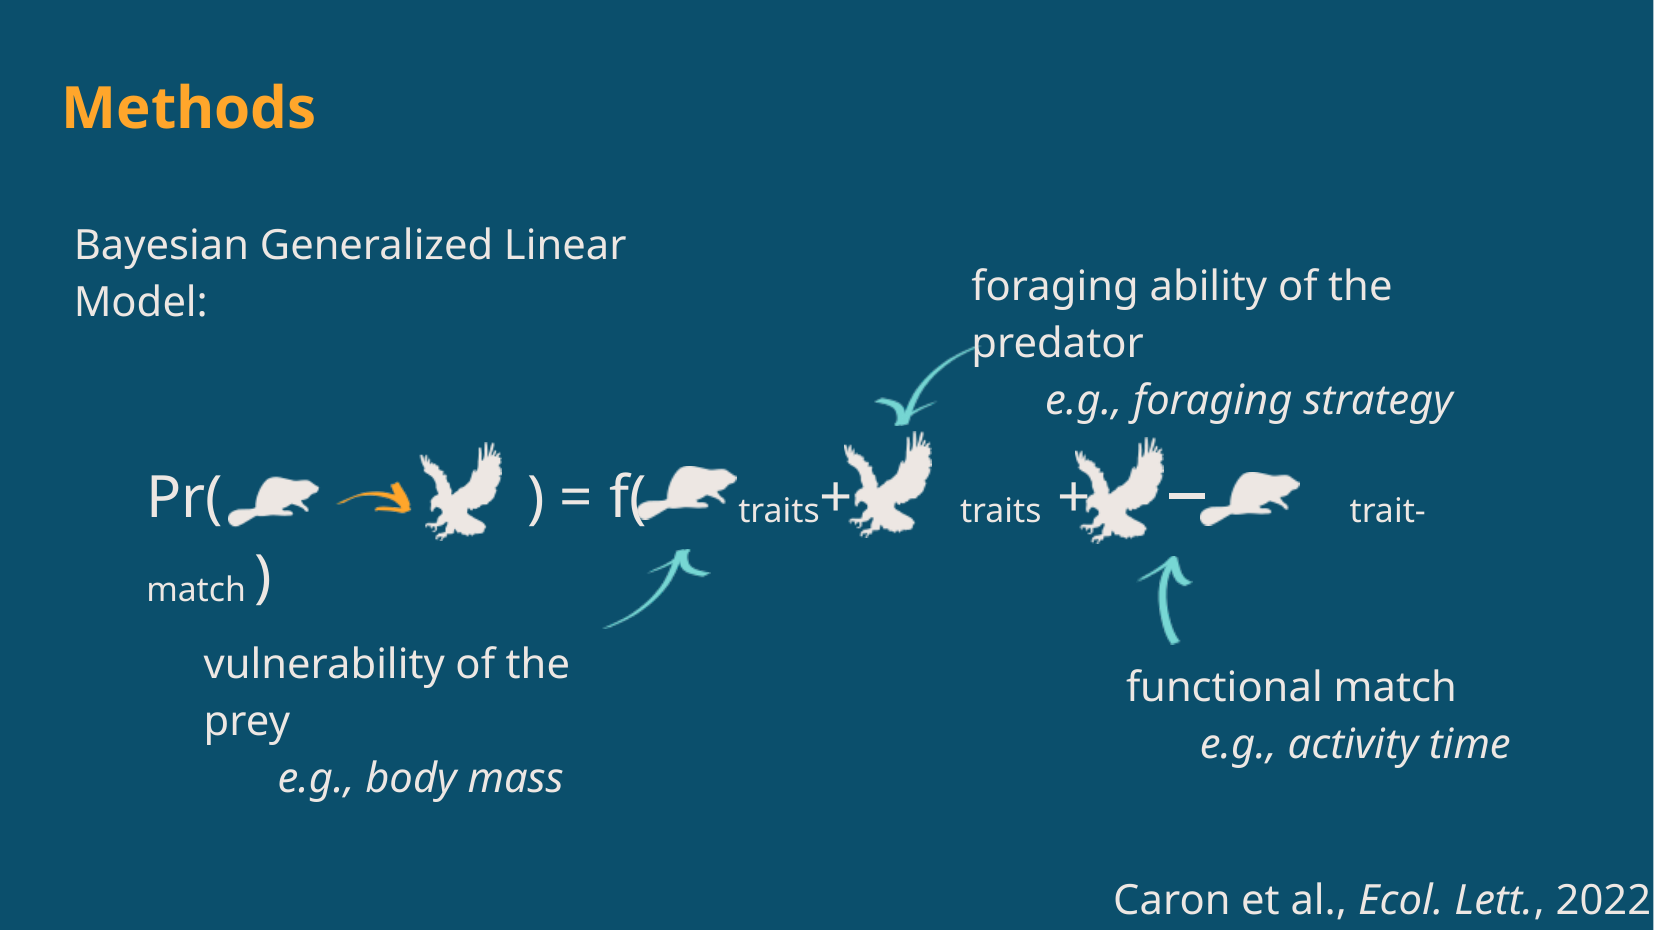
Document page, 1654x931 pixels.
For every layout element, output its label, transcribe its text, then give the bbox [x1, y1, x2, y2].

picture [844, 431, 932, 538]
text_box Methods [59, 59, 320, 151]
text_box Bayesian Generalized Linear Model: [59, 207, 756, 333]
picture [1200, 472, 1300, 526]
text_box Caron et al., Ecol. Lett., 2022 [1098, 862, 1654, 931]
text_box Pr( ) = f( traits+ traits + trait-match ) [131, 447, 1523, 652]
text_box vulnerability of the prey e.g., body mass [188, 625, 657, 806]
picture [1136, 556, 1193, 645]
text_box foraging ability of the predator e.g., foraging strategy [956, 248, 1560, 428]
picture [637, 466, 737, 520]
picture [228, 442, 502, 447]
picture [1075, 437, 1164, 544]
text_box functional match e.g., activity time [1114, 649, 1524, 775]
picture [602, 549, 711, 629]
picture [874, 345, 956, 426]
